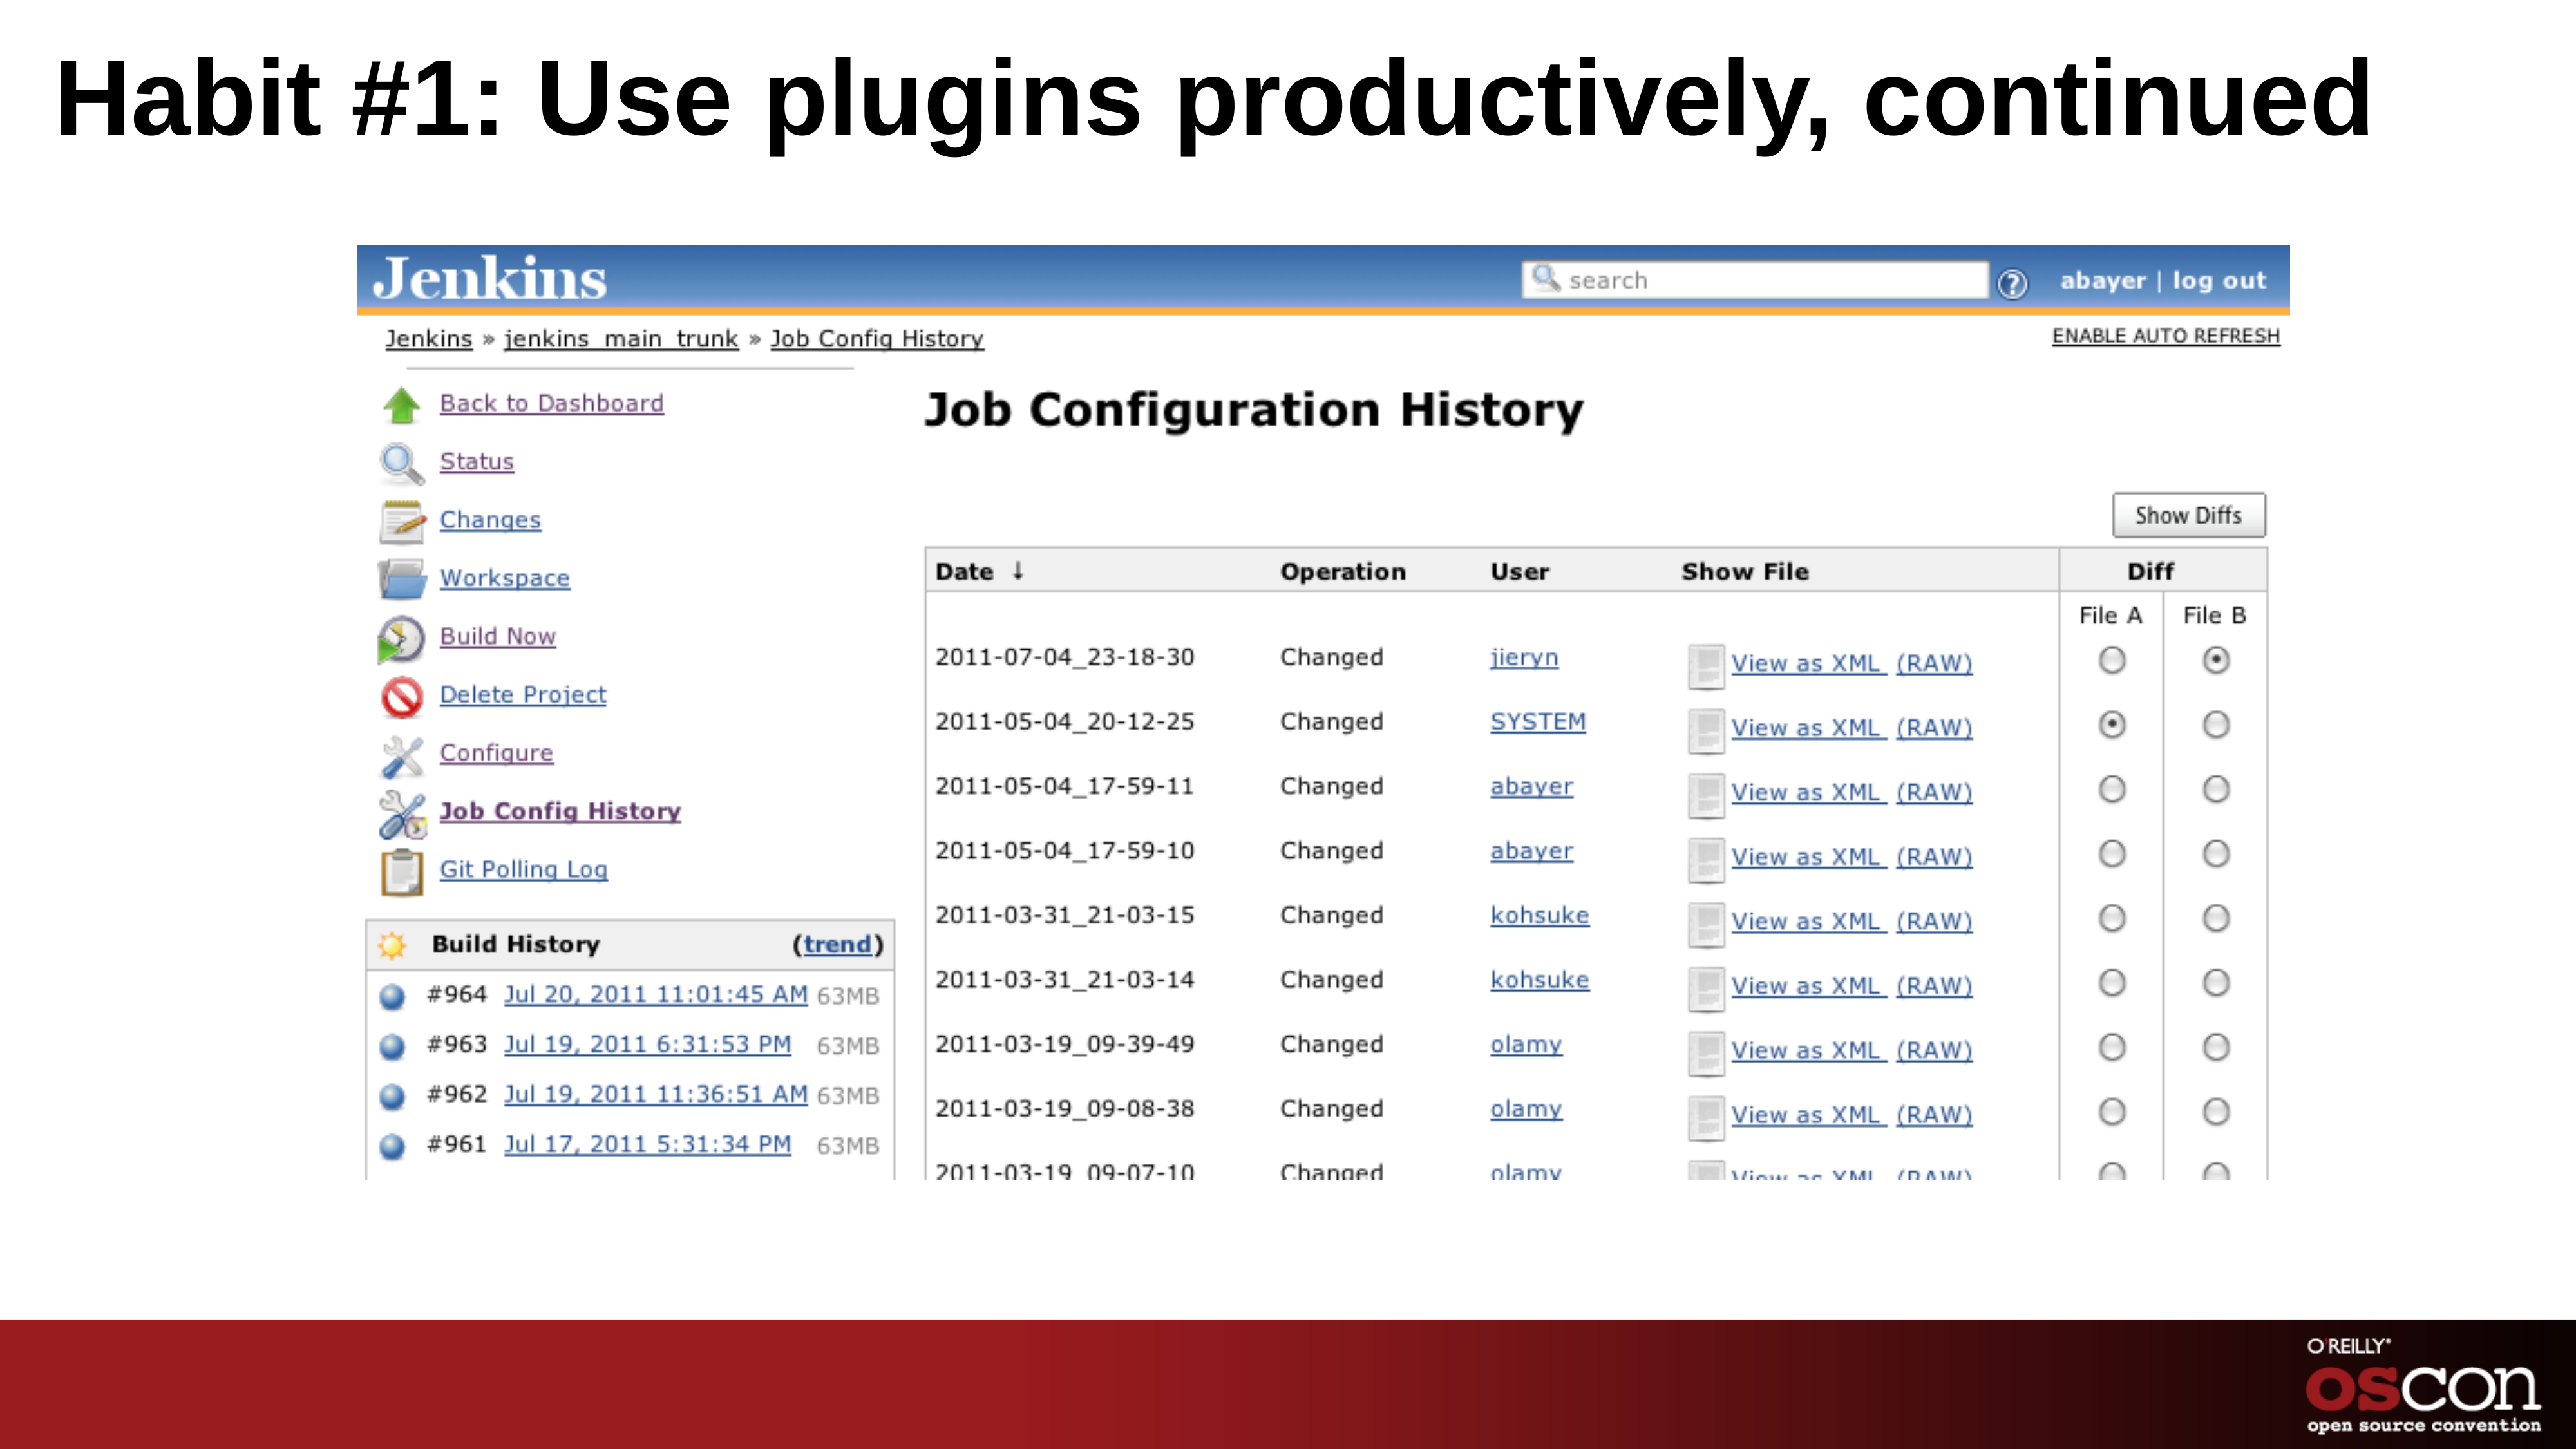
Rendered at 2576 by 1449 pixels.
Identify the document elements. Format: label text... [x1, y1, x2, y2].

picture [0, 0, 2576, 1449]
chart [48, 166, 2514, 1449]
picture [357, 245, 2290, 1180]
title Habit #1: Use plugins productively, continued [48, 12, 2514, 166]
